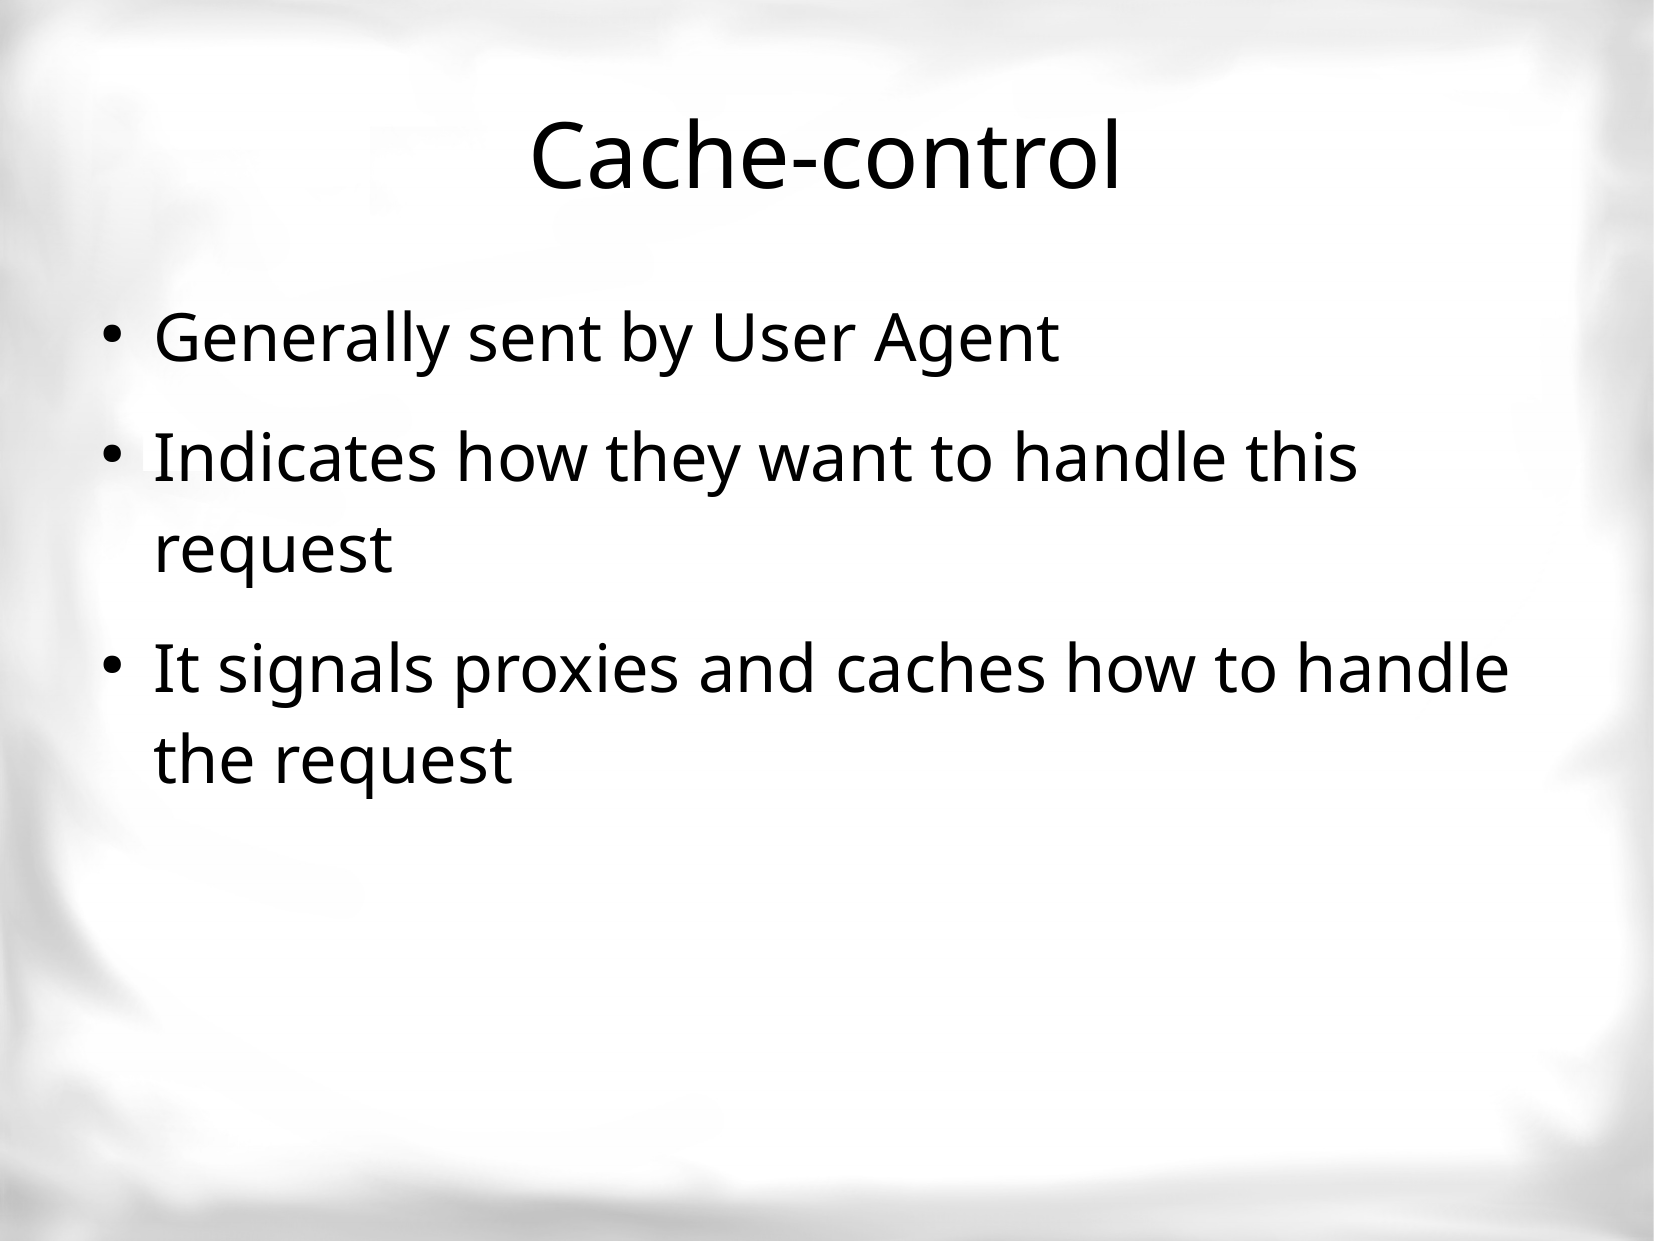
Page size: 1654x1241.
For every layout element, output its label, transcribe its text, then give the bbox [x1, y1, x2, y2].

list Generally sent by User Agent Indicates how they want to handle this request It signals proxies and caches how to handle the request [82, 290, 1571, 1010]
picture [0, 0, 1654, 1241]
title Cache-control [82, 49, 1571, 257]
